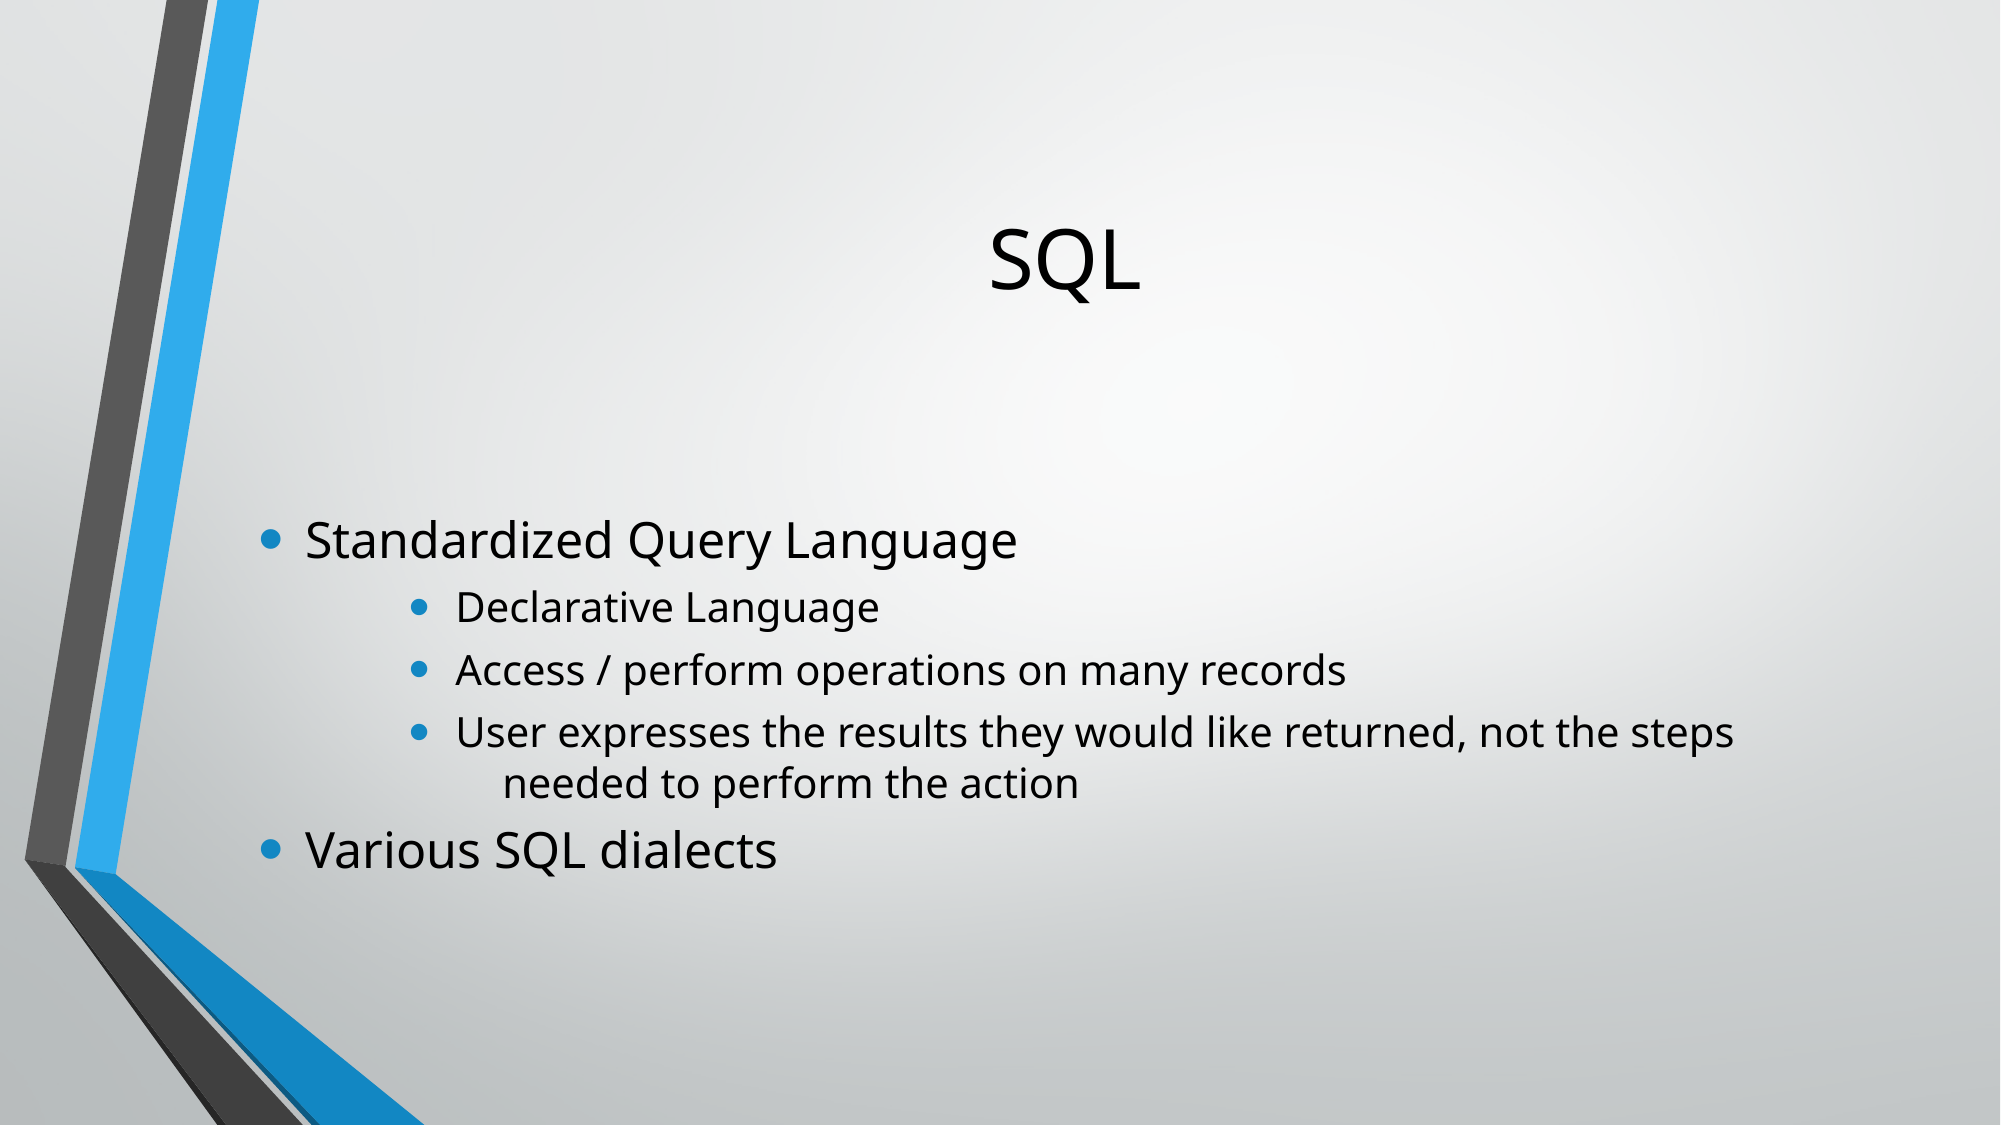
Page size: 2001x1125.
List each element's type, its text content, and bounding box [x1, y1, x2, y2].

title SQL [243, 112, 1887, 400]
list Standardized Query Language Declarative Language Access / perform operations on many records User expresses the results they would like returned, not the steps needed to perform the action Various SQL dialects [243, 437, 1887, 950]
